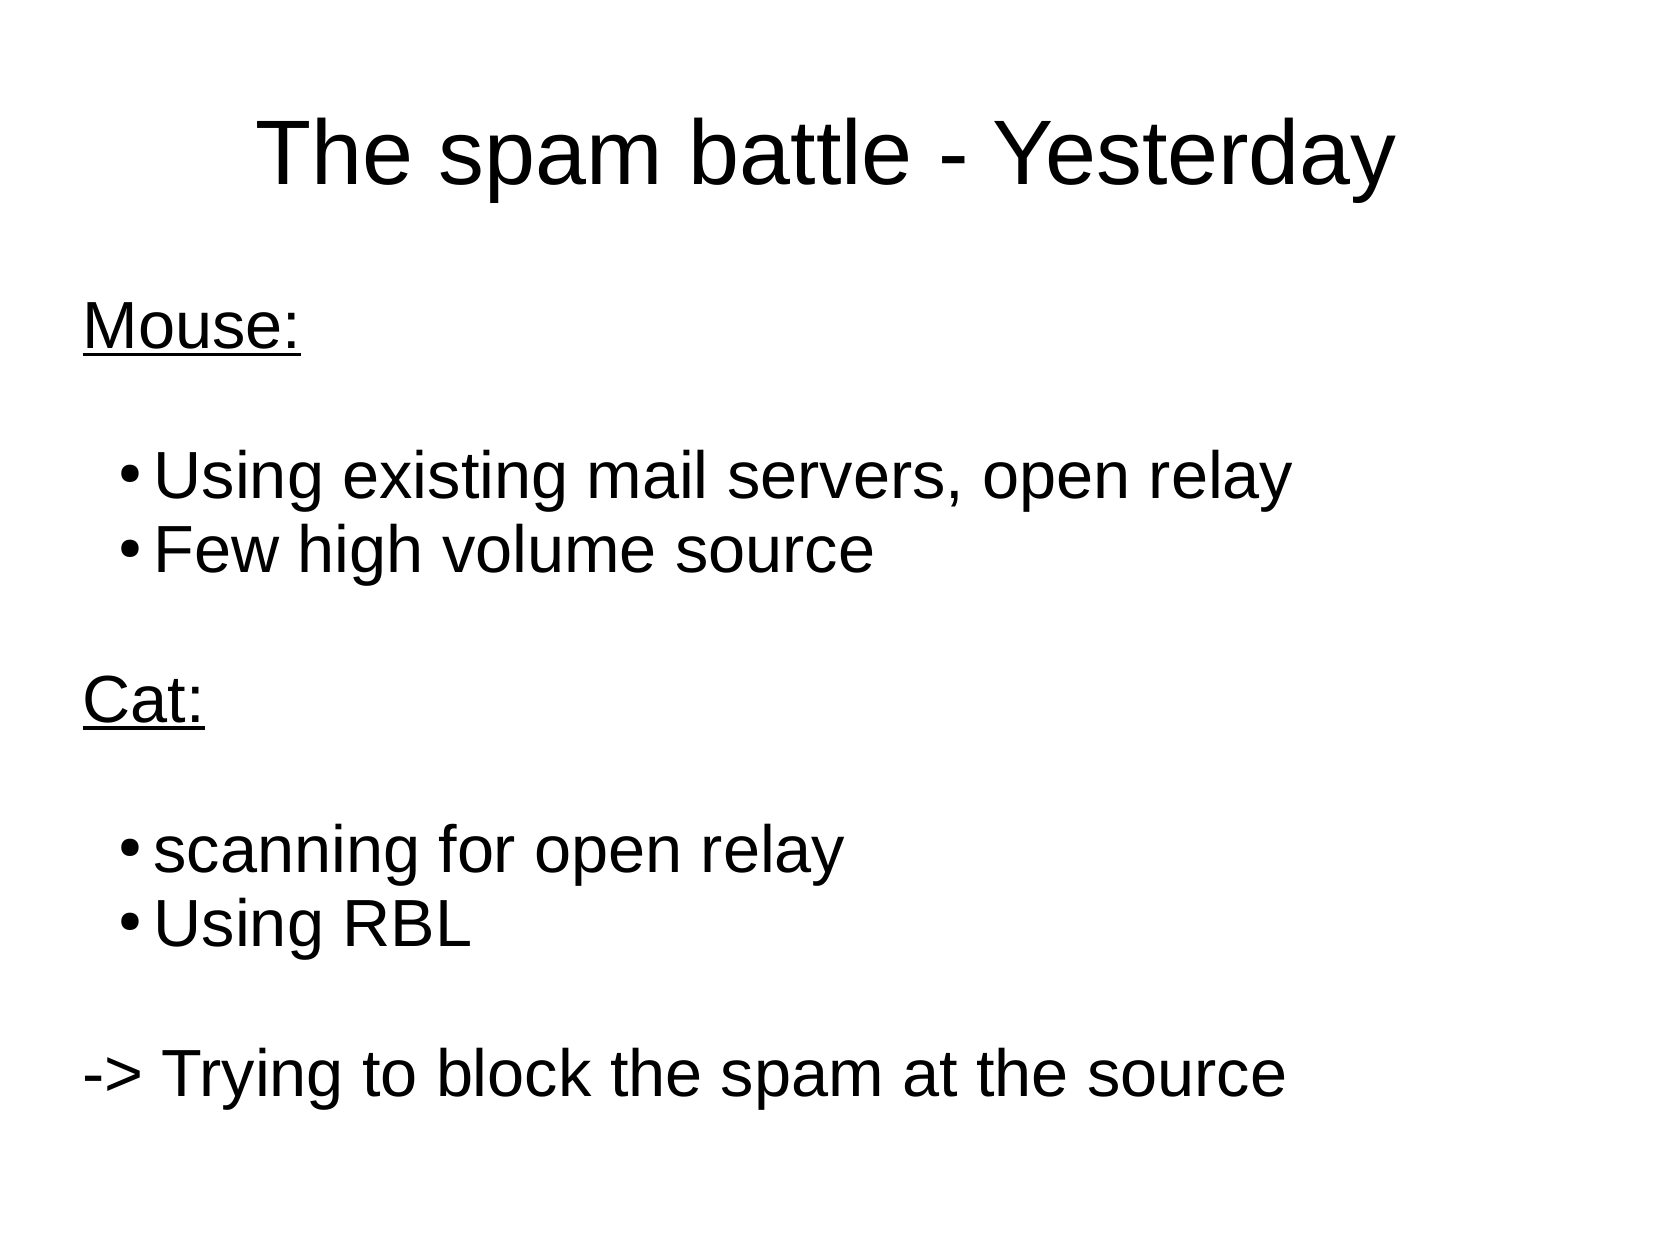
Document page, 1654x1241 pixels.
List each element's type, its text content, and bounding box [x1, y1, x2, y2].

title The spam battle - Yesterday [82, 56, 1571, 250]
subtitle Mouse: Using existing mail servers, open relay Few high volume source Cat: scanning for open relay Using RBL -> Trying to block the spam at the source [82, 289, 1571, 1110]
